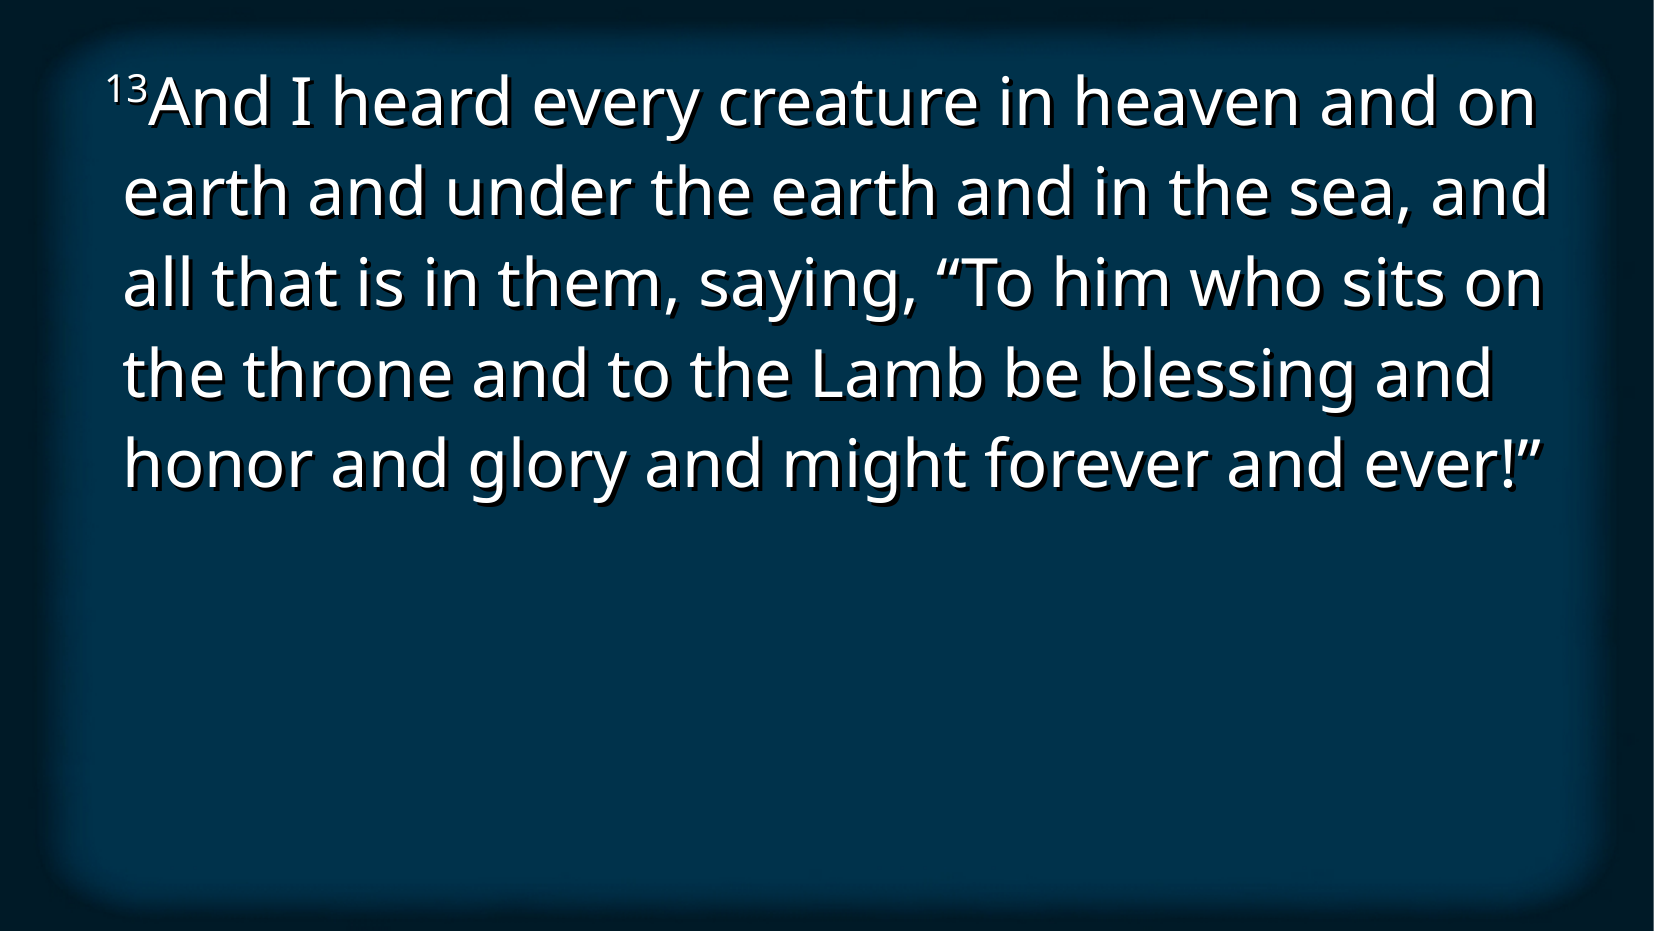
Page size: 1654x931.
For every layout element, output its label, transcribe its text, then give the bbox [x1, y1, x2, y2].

picture [0, 0, 1654, 931]
text_box 13And I heard every creature in heaven and on earth and under the earth and in the sea, and all that is in them, saying, “To him who sits on the throne and to the Lamb be blessing and honor and glory and might forever and ever!” [89, 46, 1576, 526]
